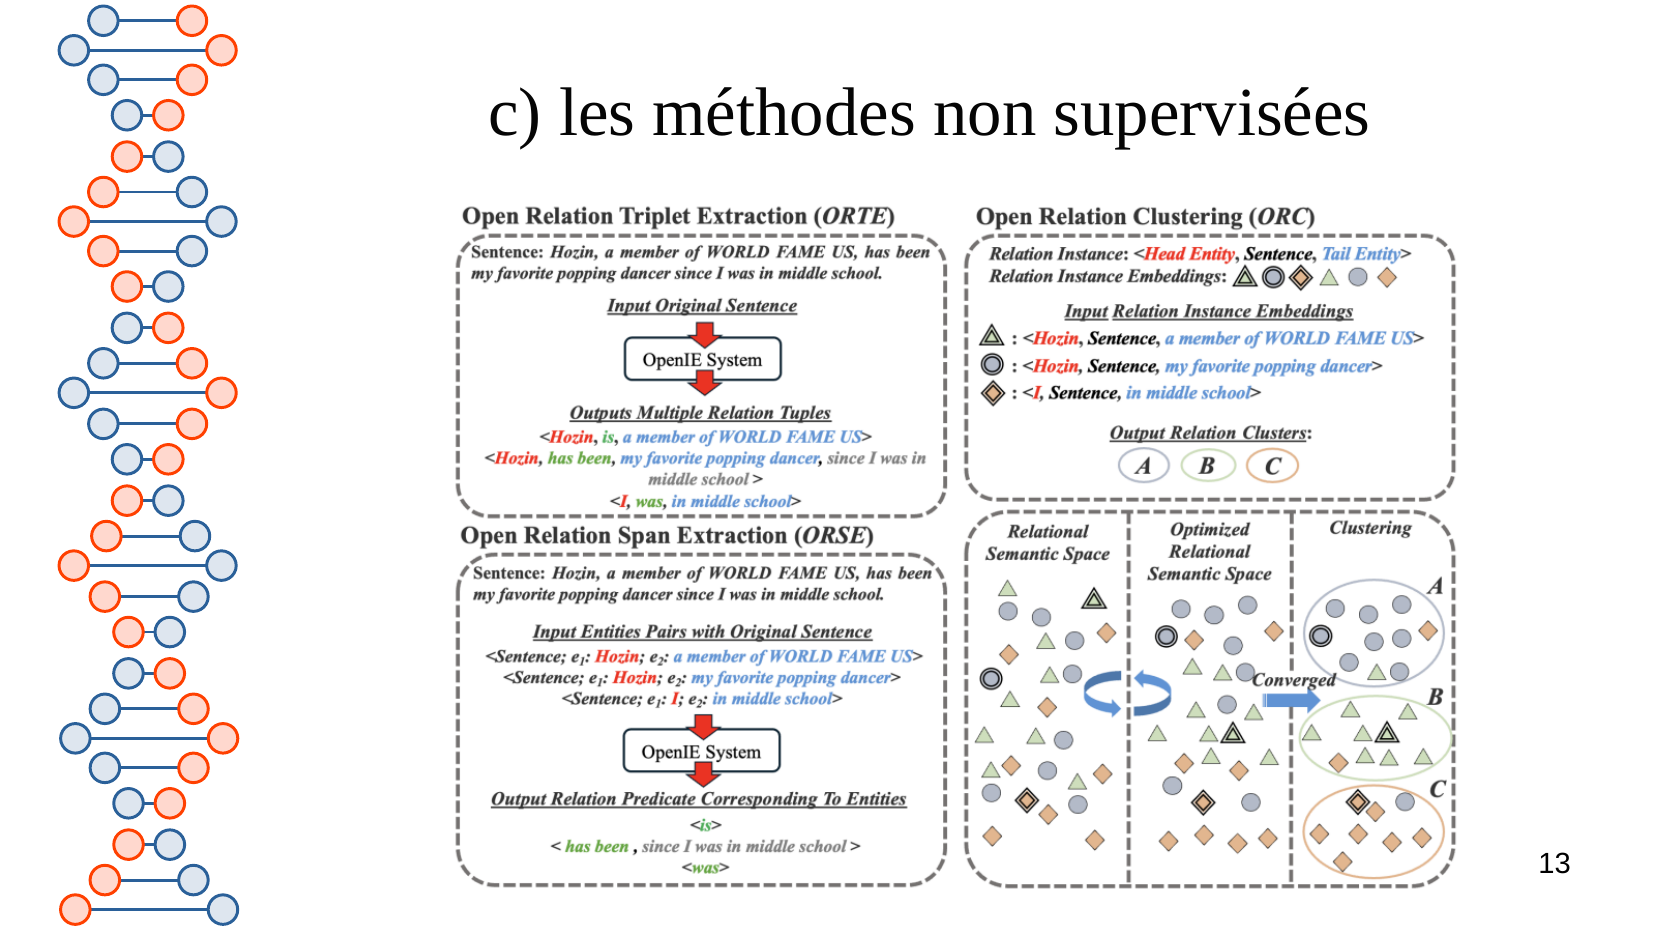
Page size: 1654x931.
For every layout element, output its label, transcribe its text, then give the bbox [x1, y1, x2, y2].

picture [377, 188, 1477, 906]
title c) les méthodes non supervisées [265, 35, 1595, 189]
